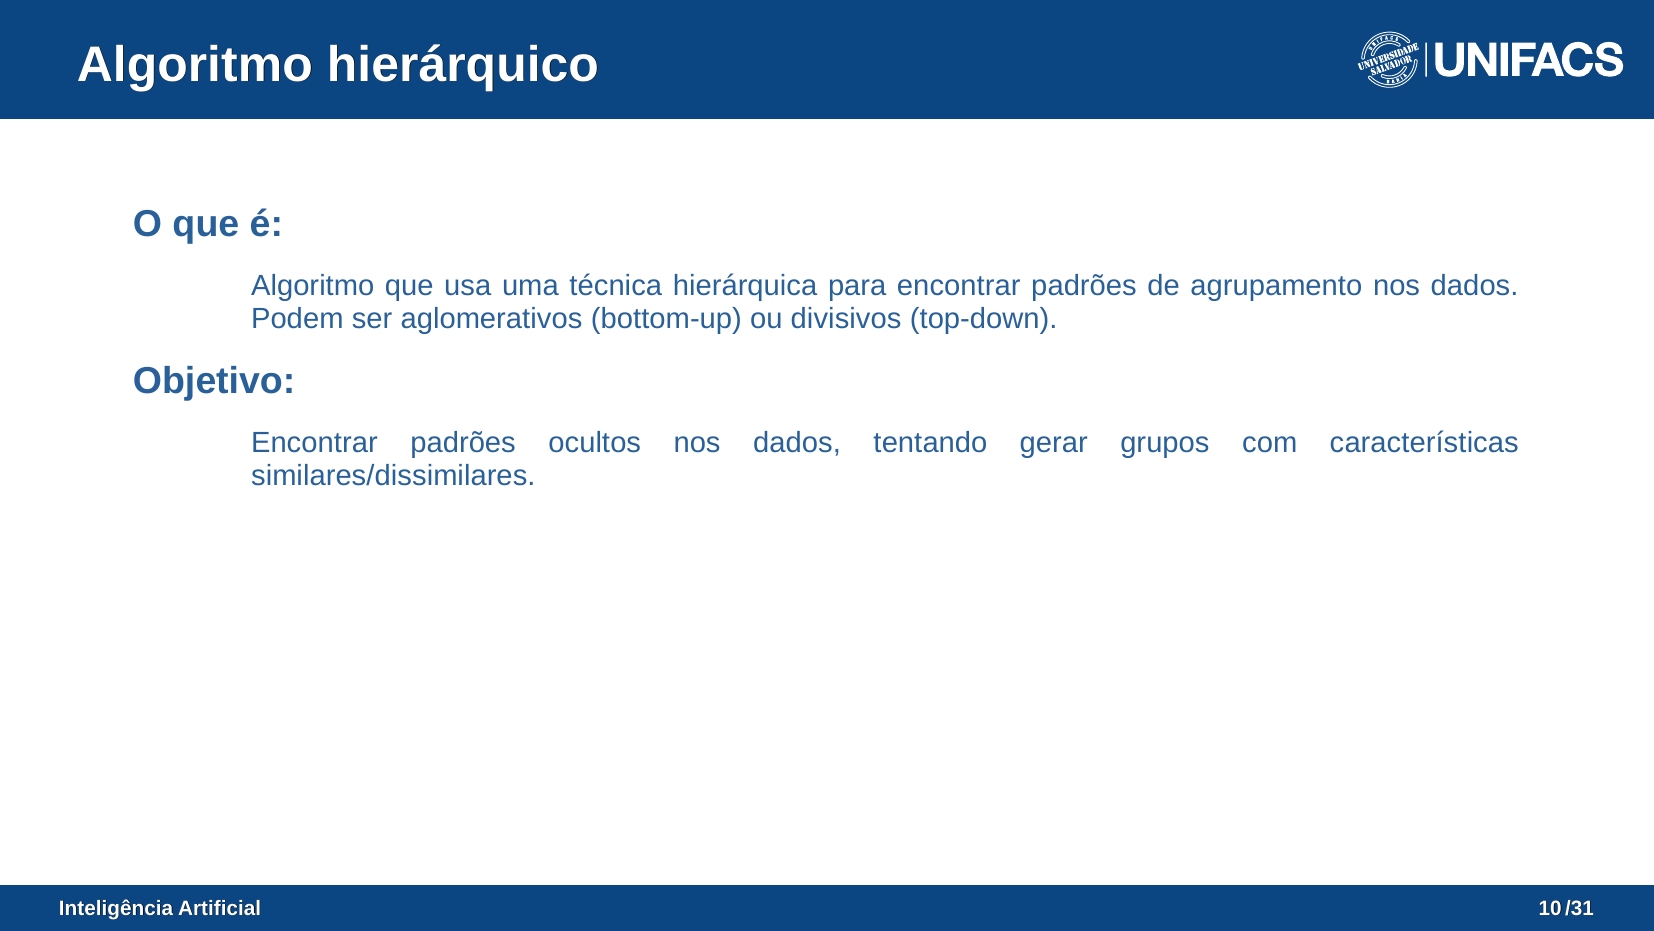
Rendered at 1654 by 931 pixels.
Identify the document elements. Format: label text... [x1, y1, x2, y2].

text_box Algoritmo hierárquico [76, 7, 1241, 120]
text_box O que é: Algoritmo que usa uma técnica hierárquica para encontrar padrões de agrupamento nos dados. Podem ser aglomerativos (bottom-up) ou divisivos (top-down). Objetivo: Encontrar padrões ocultos nos dados, tentando gerar grupos com características similares/dissimilares. [118, 194, 1536, 502]
